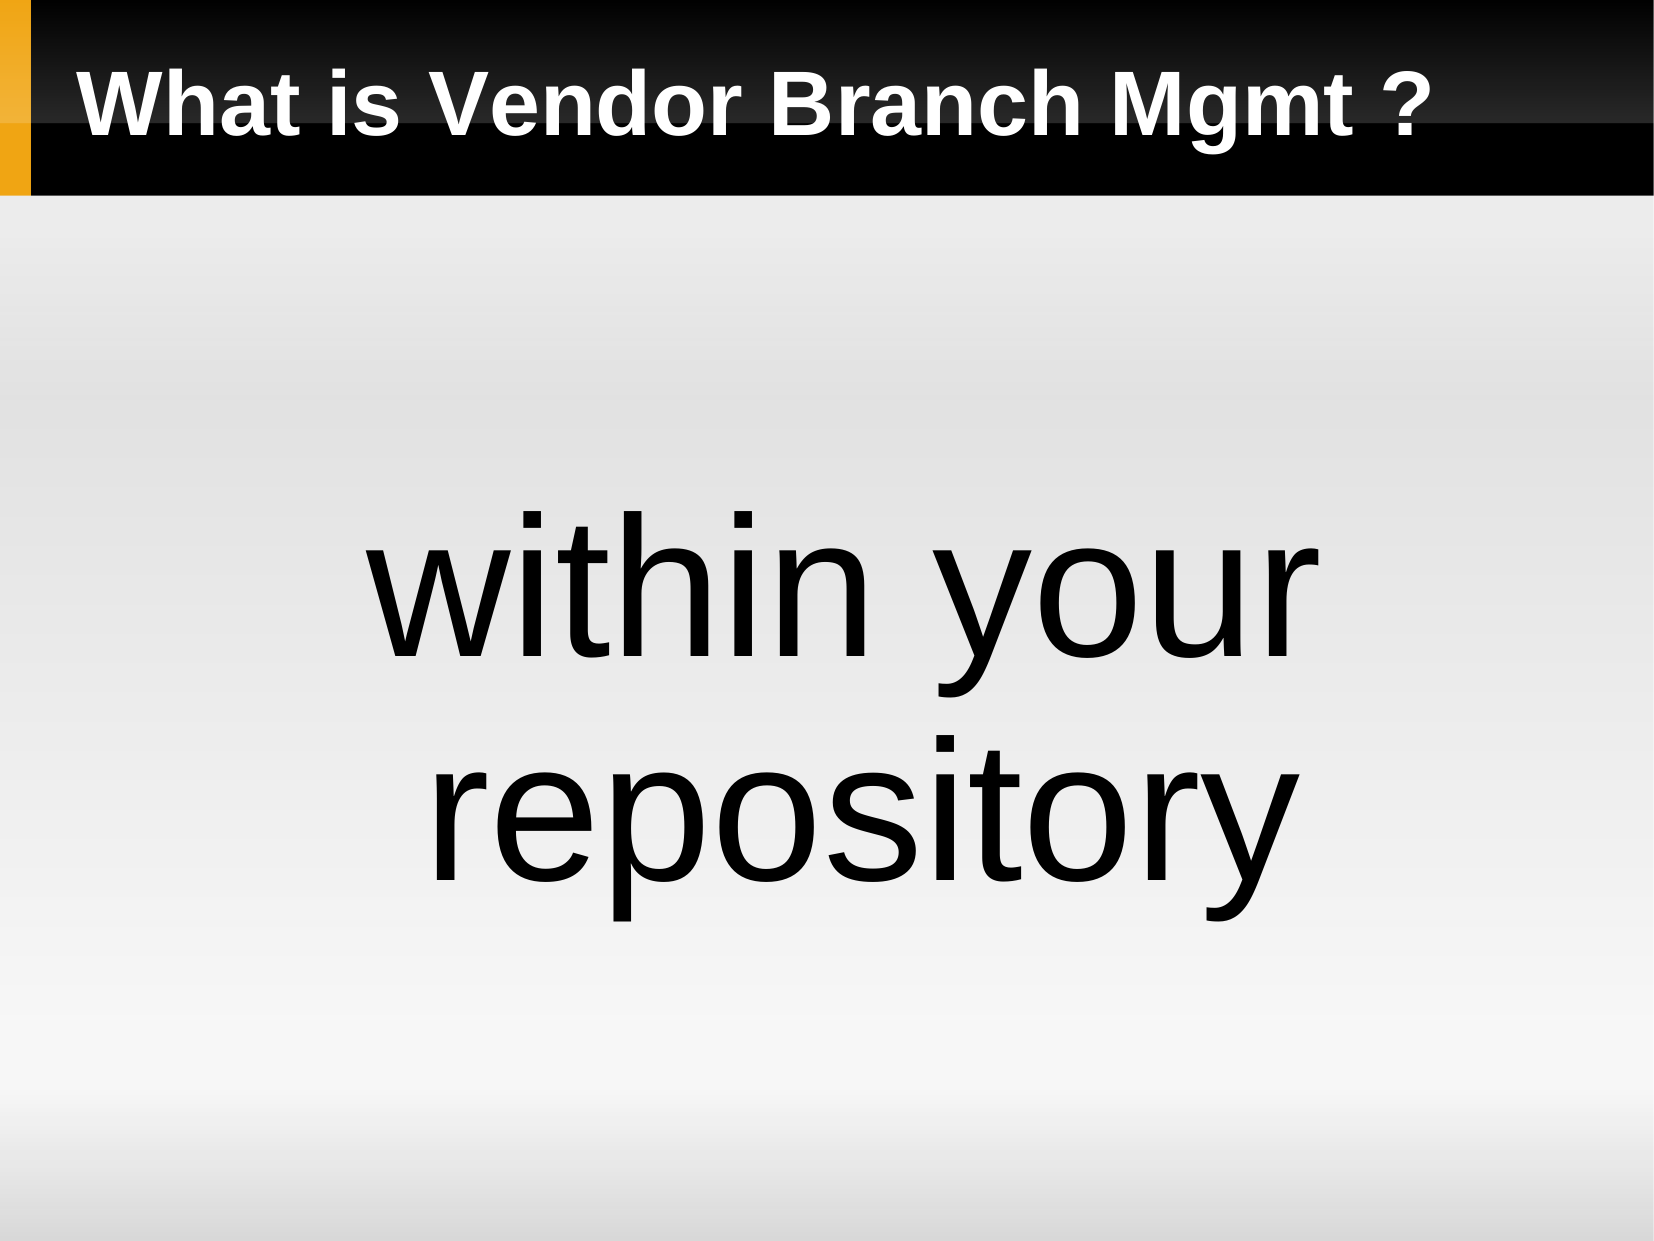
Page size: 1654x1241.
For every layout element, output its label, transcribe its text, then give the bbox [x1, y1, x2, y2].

subtitle within your repository [82, 297, 1571, 1102]
picture [0, 0, 1654, 1241]
title What is Vendor Branch Mgmt ? [76, 7, 1565, 200]
